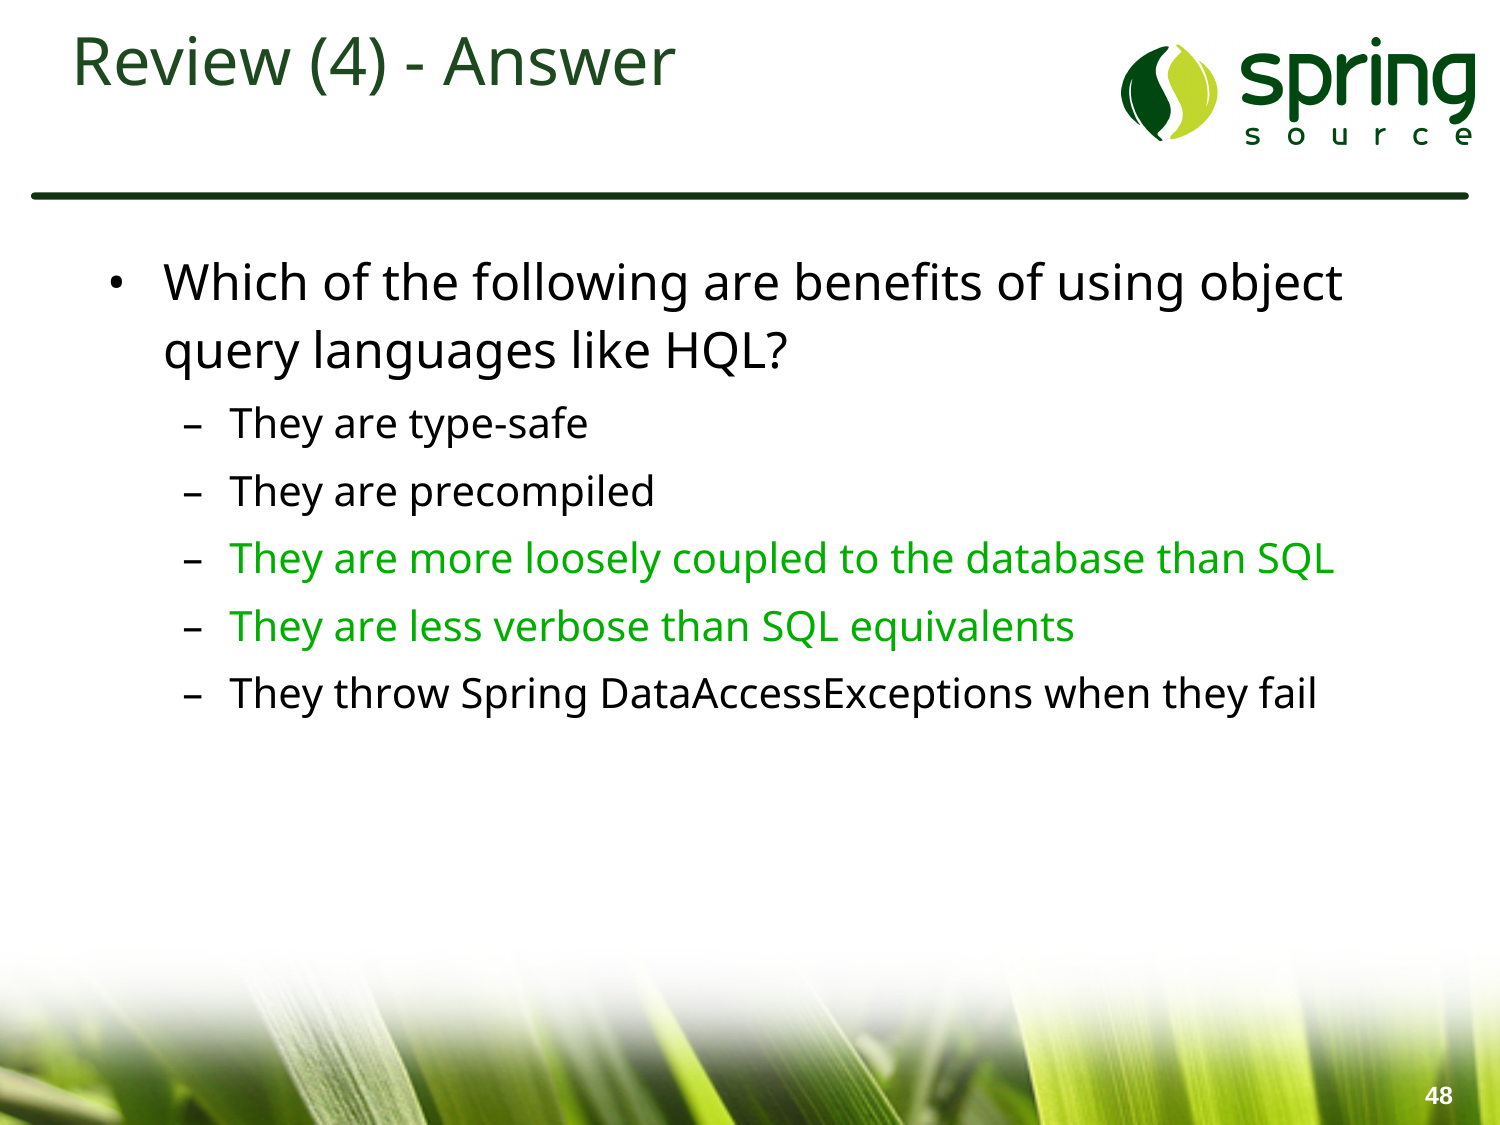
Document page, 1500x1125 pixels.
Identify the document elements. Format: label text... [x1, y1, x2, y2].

picture [0, 944, 1500, 1125]
title Review (4) - Answer [56, 7, 1089, 198]
list Which of the following are benefits of using object query languages like HQL? They are type-safe They are precompiled They are more loosely coupled to the database than SQL They are less verbose than SQL equivalents They throw Spring DataAccessExceptions when they fail [92, 239, 1377, 784]
picture [1121, 37, 1475, 145]
